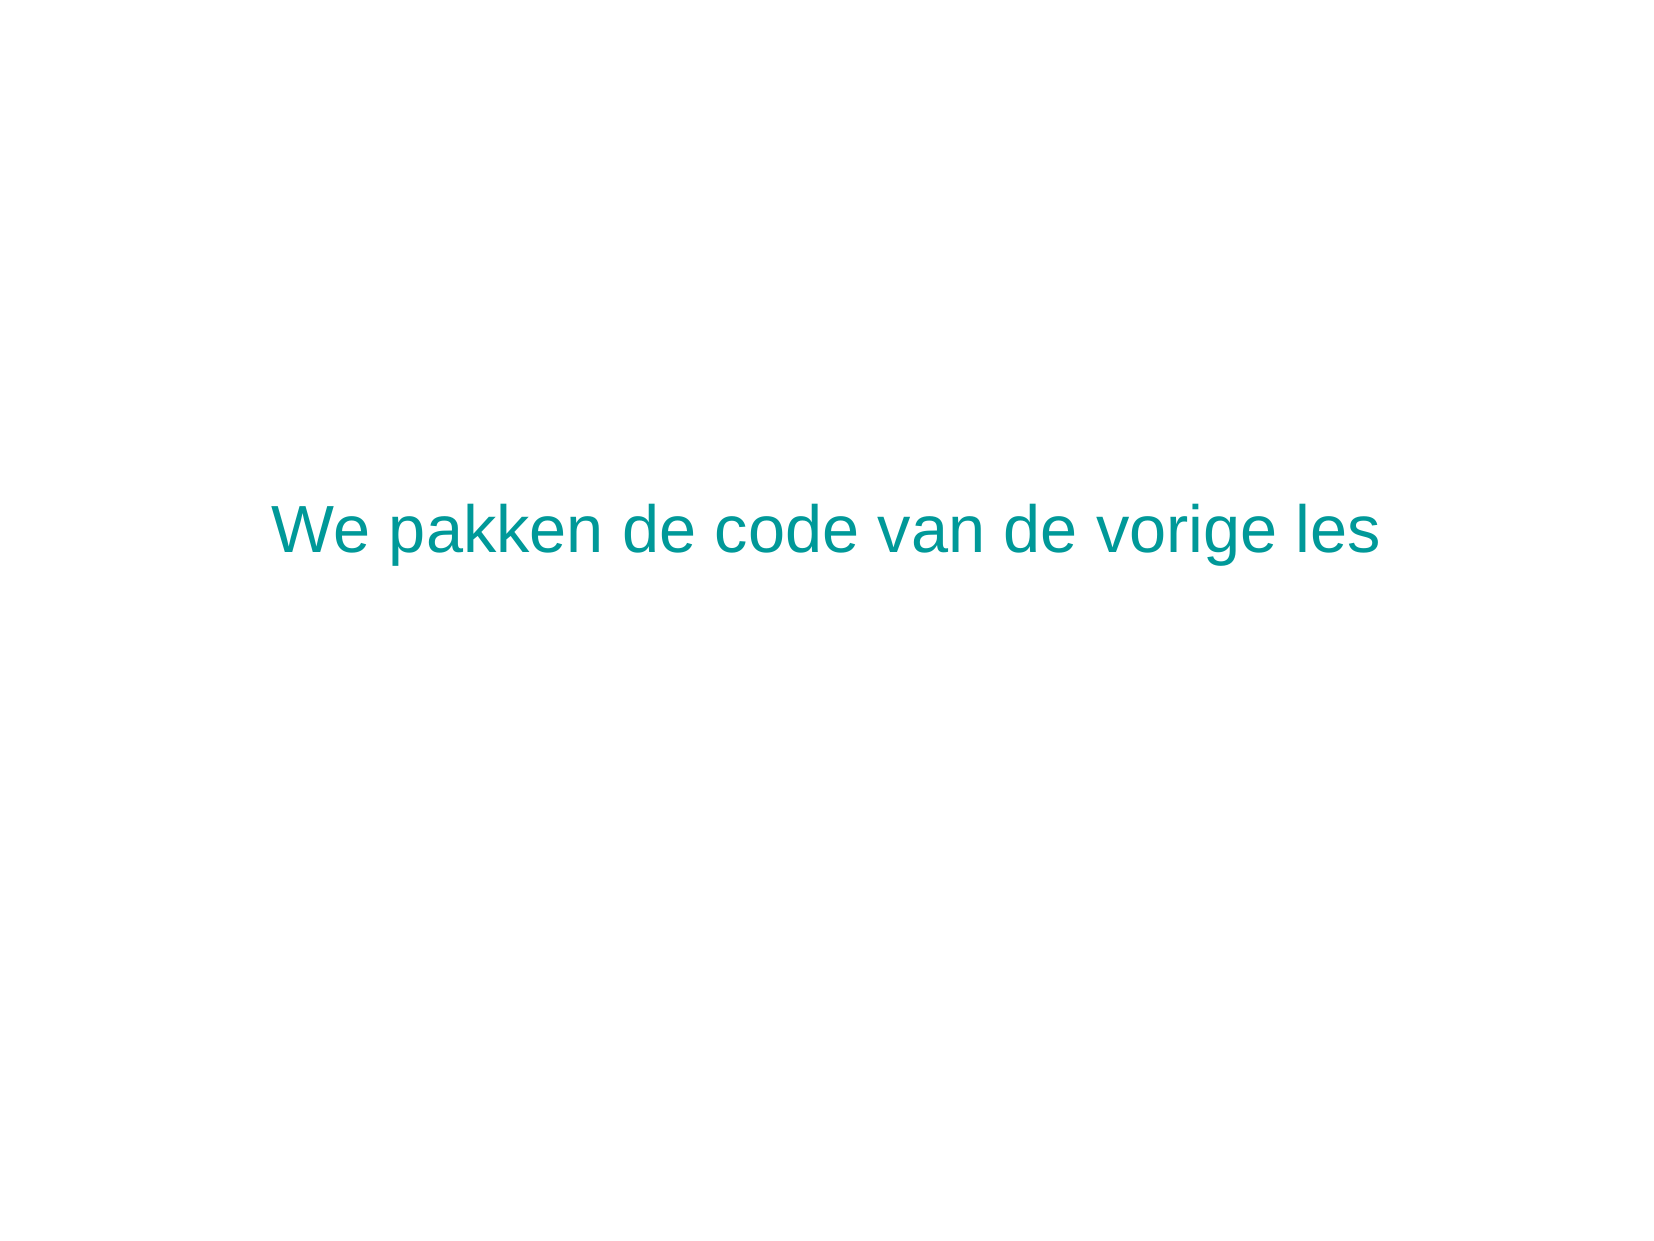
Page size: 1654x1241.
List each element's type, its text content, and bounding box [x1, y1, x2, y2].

subtitle We pakken de code van de vorige les [82, 49, 1571, 1010]
